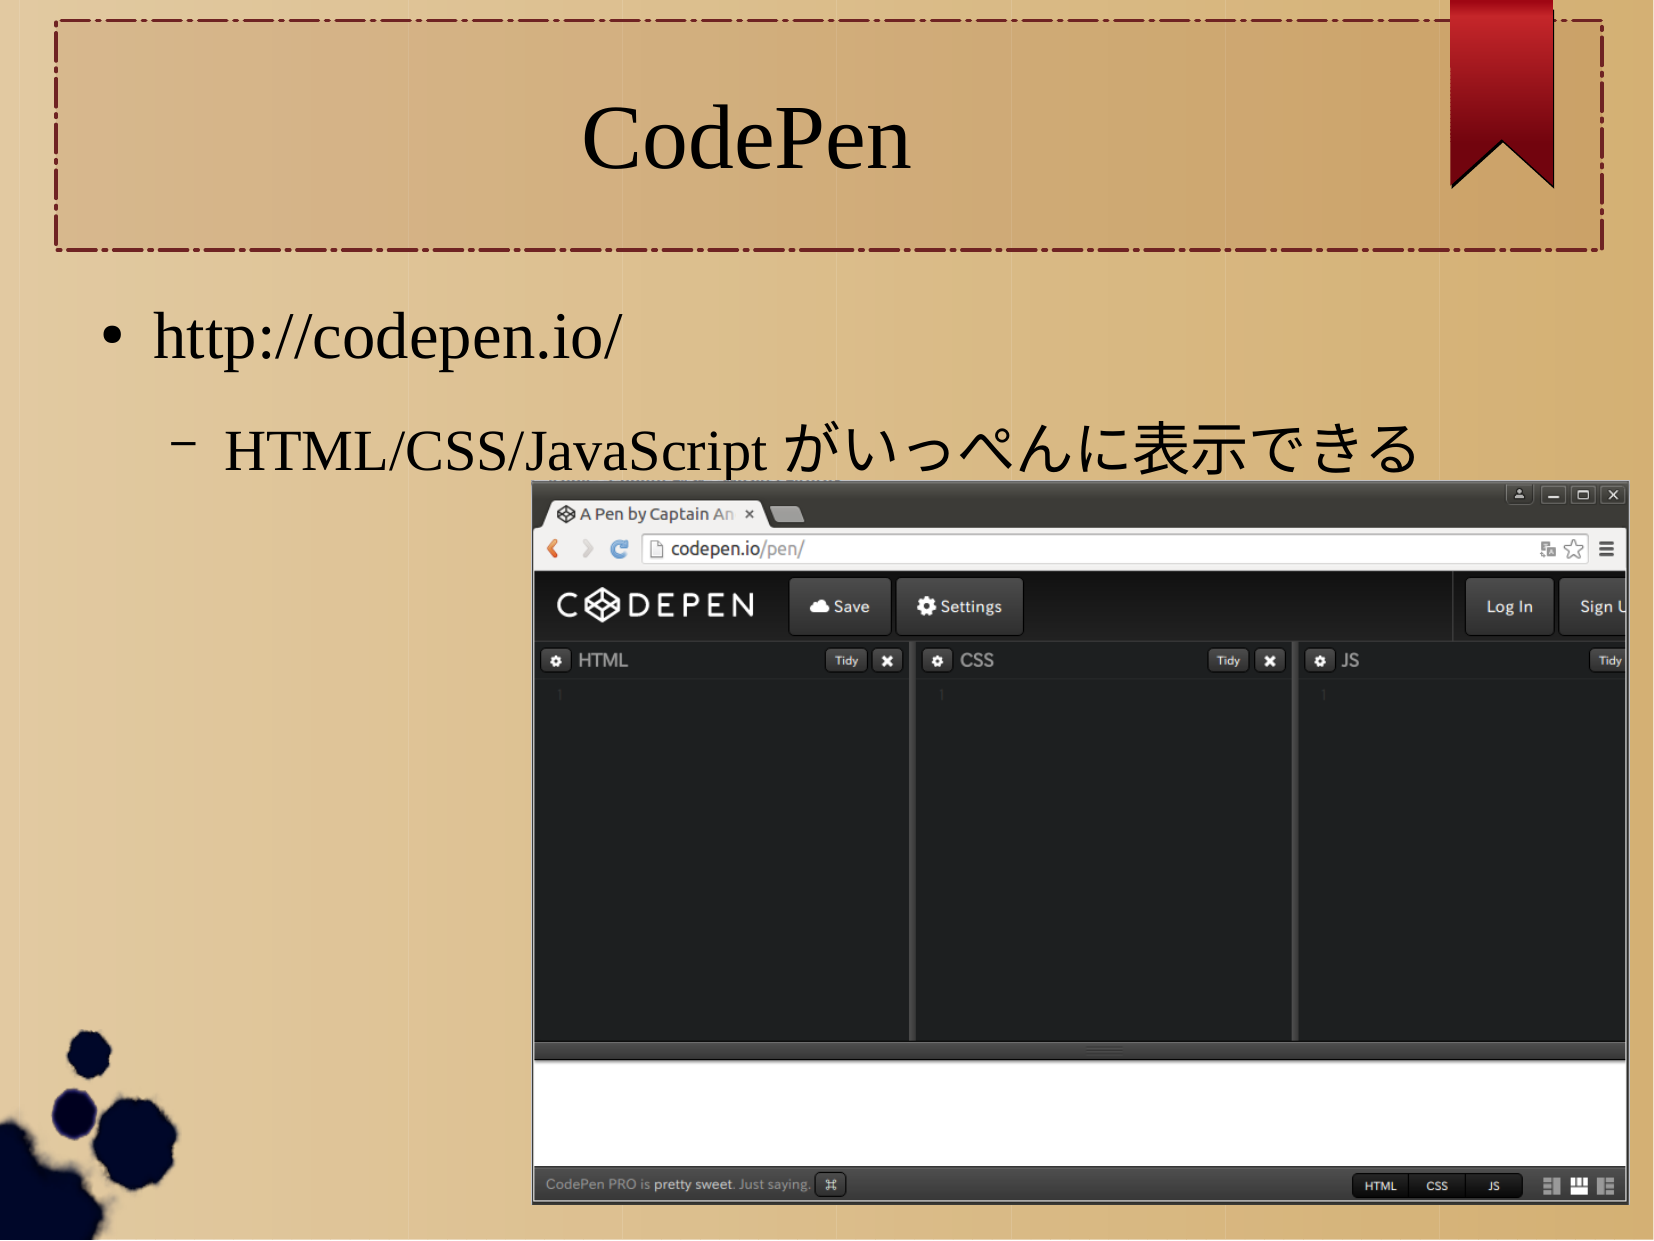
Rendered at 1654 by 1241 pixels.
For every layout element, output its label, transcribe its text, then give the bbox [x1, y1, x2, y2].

list http://codepen.io/ HTML/CSS/JavaScript がいっぺんに表示できる [82, 299, 1571, 1019]
title CodePen [82, 47, 1412, 229]
picture [531, 480, 1630, 1205]
